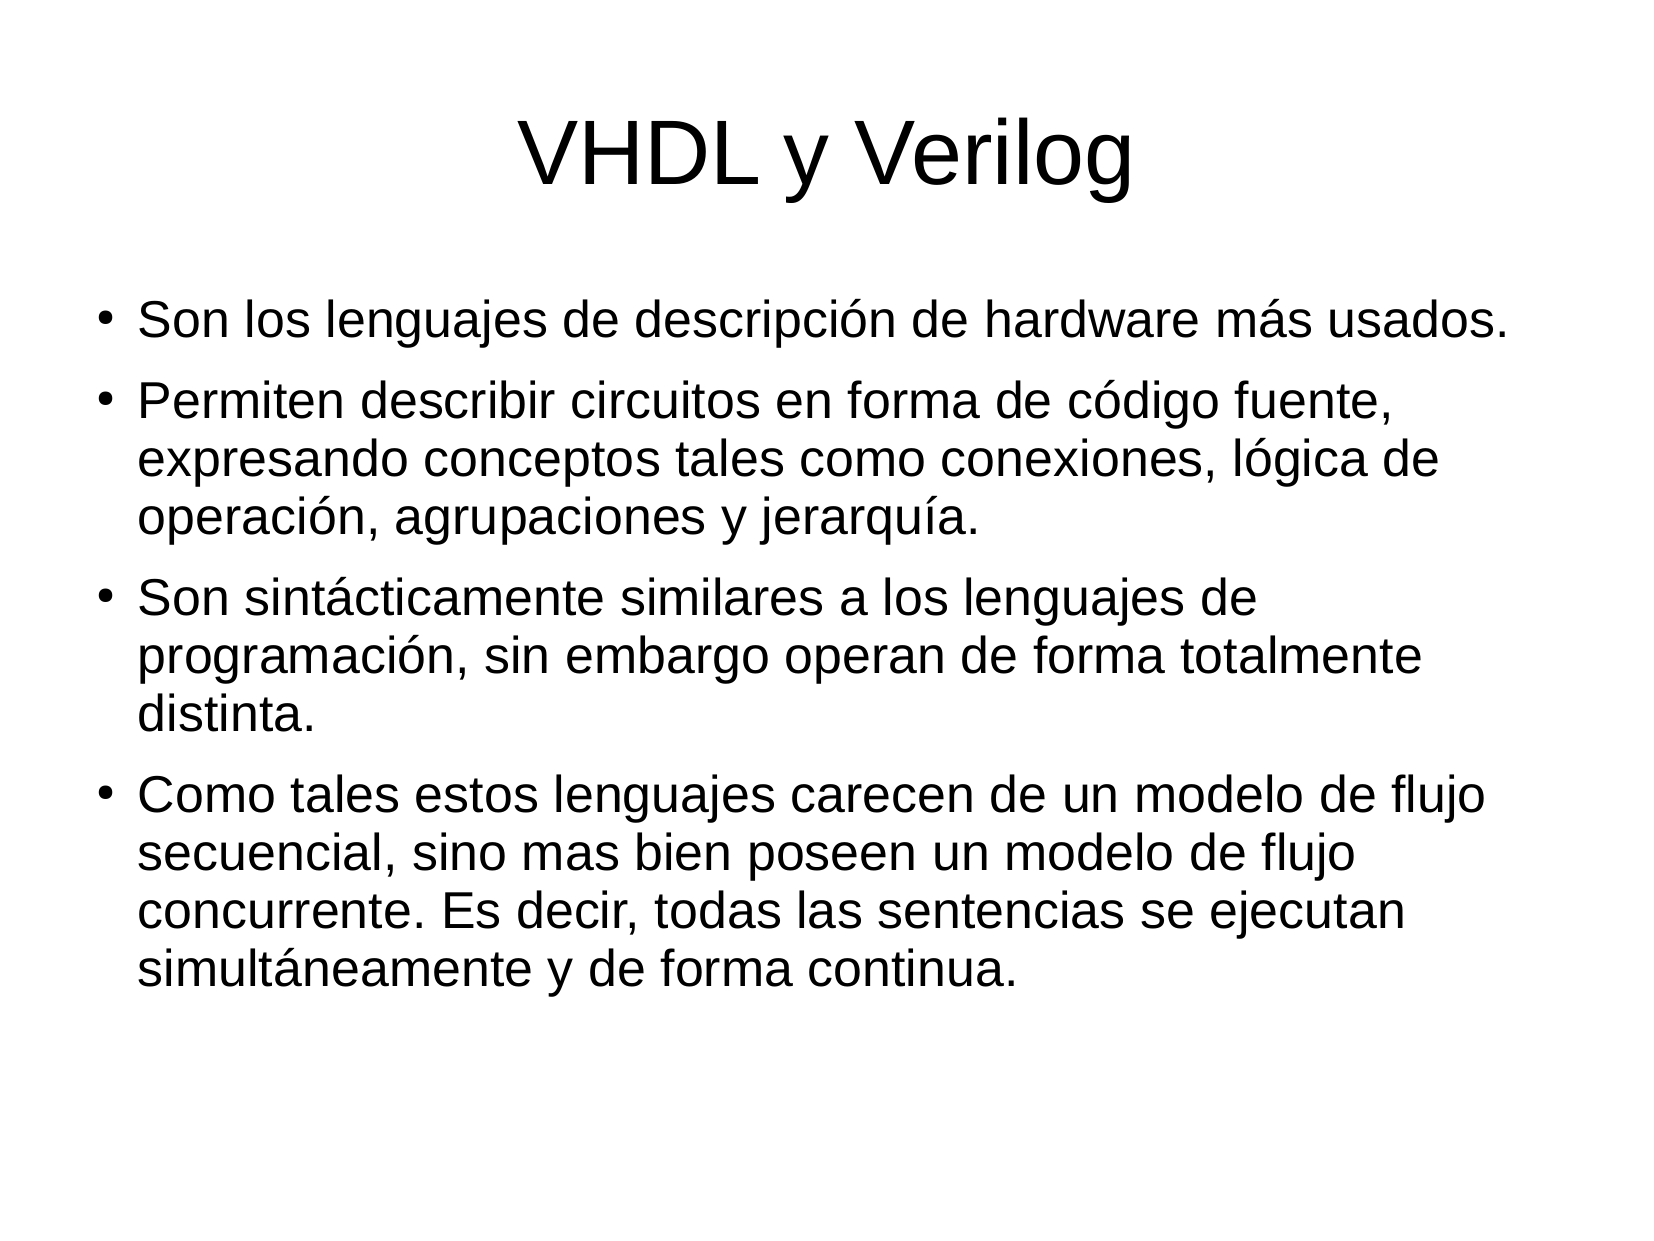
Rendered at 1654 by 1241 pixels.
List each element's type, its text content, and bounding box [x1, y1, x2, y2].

list Son los lenguajes de descripción de hardware más usados. Permiten describir circuitos en forma de código fuente, expresando conceptos tales como conexiones, lógica de operación, agrupaciones y jerarquía. Son sintácticamente similares a los lenguajes de programación, sin embargo operan de forma totalmente distinta. Como tales estos lenguajes carecen de un modelo de flujo secuencial, sino mas bien poseen un modelo de flujo concurrente. Es decir, todas las sentencias se ejecutan simultáneamente y de forma continua. [82, 290, 1571, 1010]
title VHDL y Verilog [82, 49, 1571, 257]
